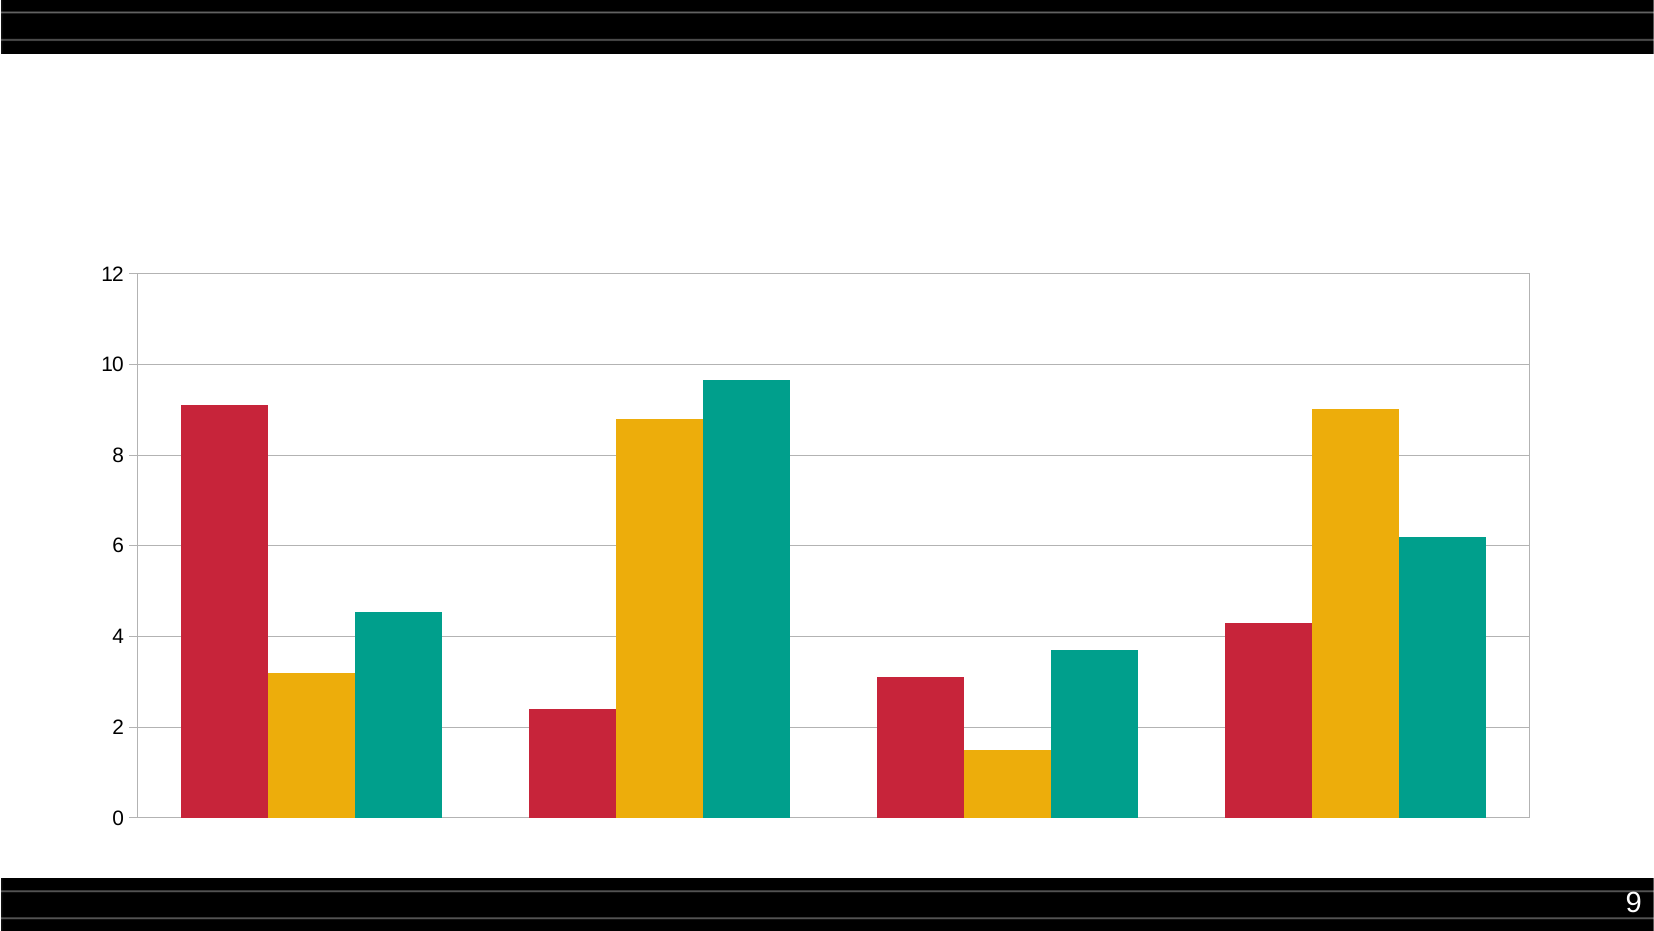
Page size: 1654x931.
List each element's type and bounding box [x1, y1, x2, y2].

chart [71, 250, 1559, 842]
picture [1, 878, 1654, 931]
picture [1, 0, 1654, 54]
